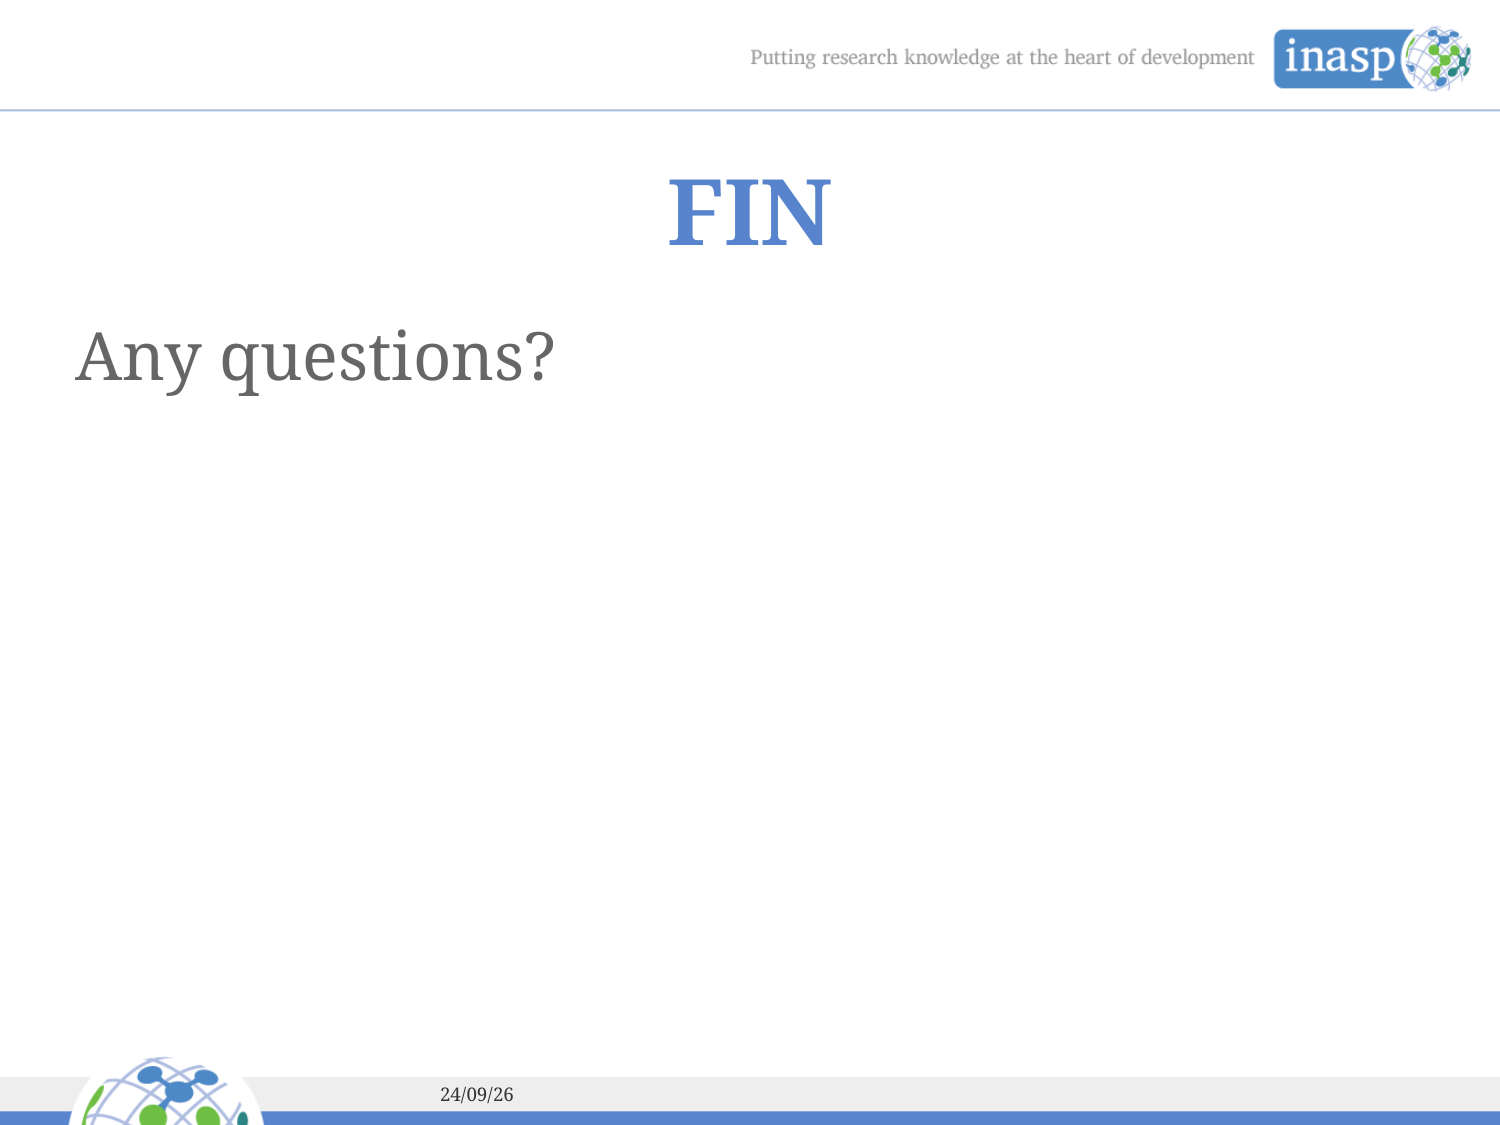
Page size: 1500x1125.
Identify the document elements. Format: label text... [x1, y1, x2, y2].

title FIN [75, 129, 1426, 313]
picture [0, 0, 1500, 1125]
list Any questions? [75, 313, 1426, 967]
